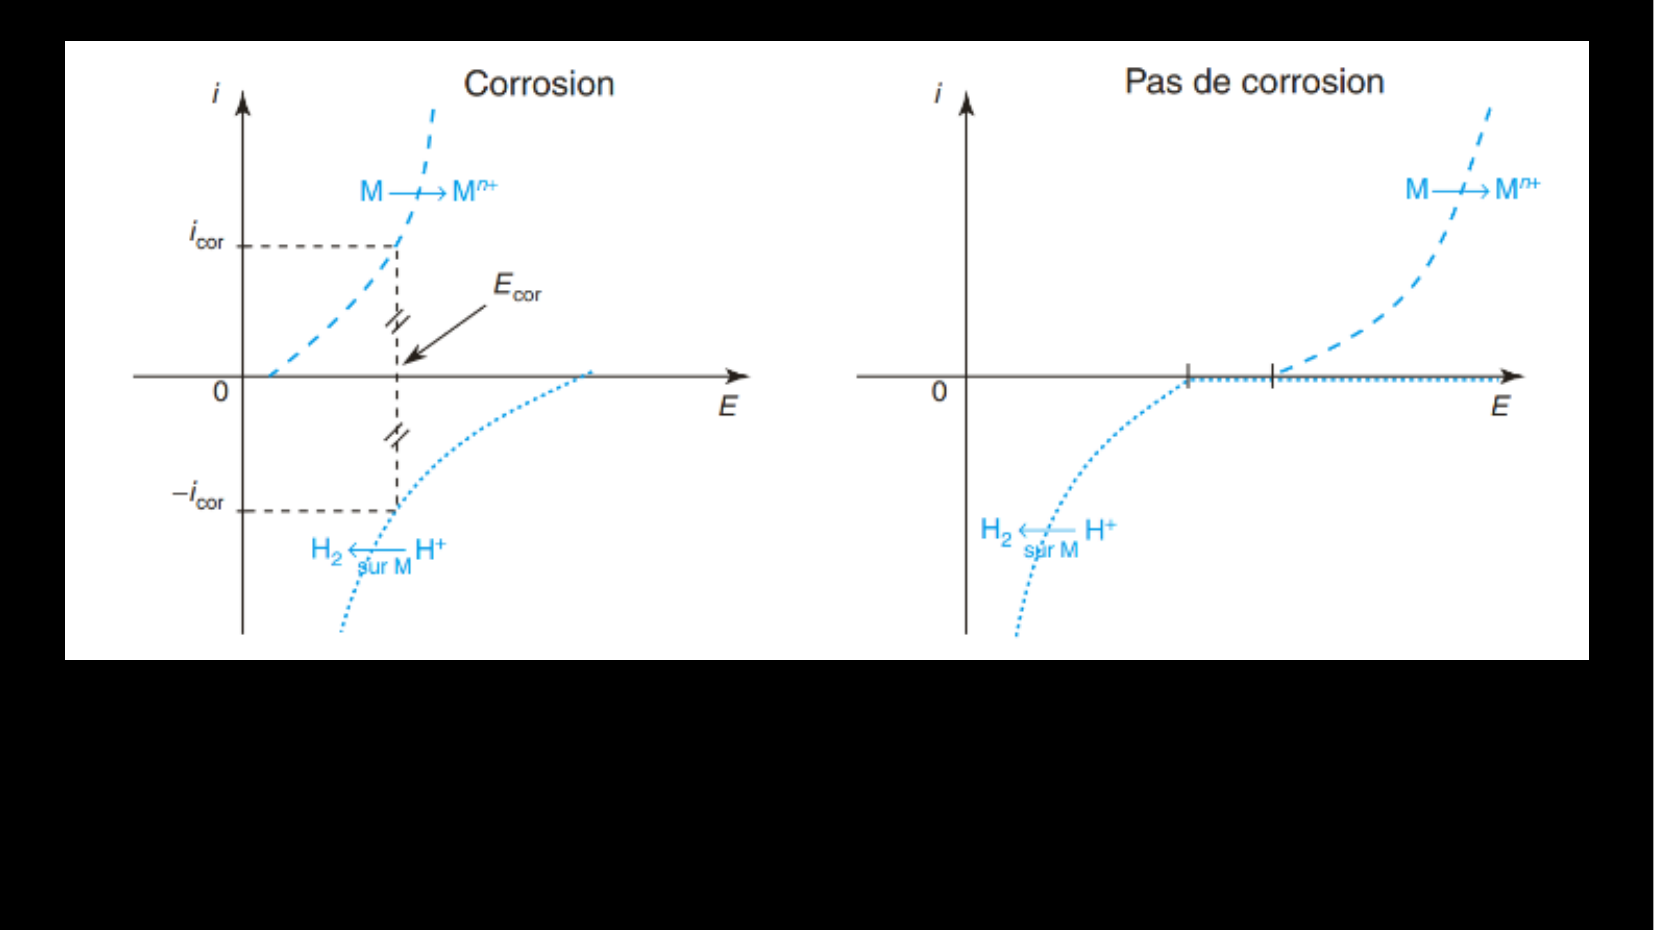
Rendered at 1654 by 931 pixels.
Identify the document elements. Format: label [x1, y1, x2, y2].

picture [65, 41, 1589, 661]
